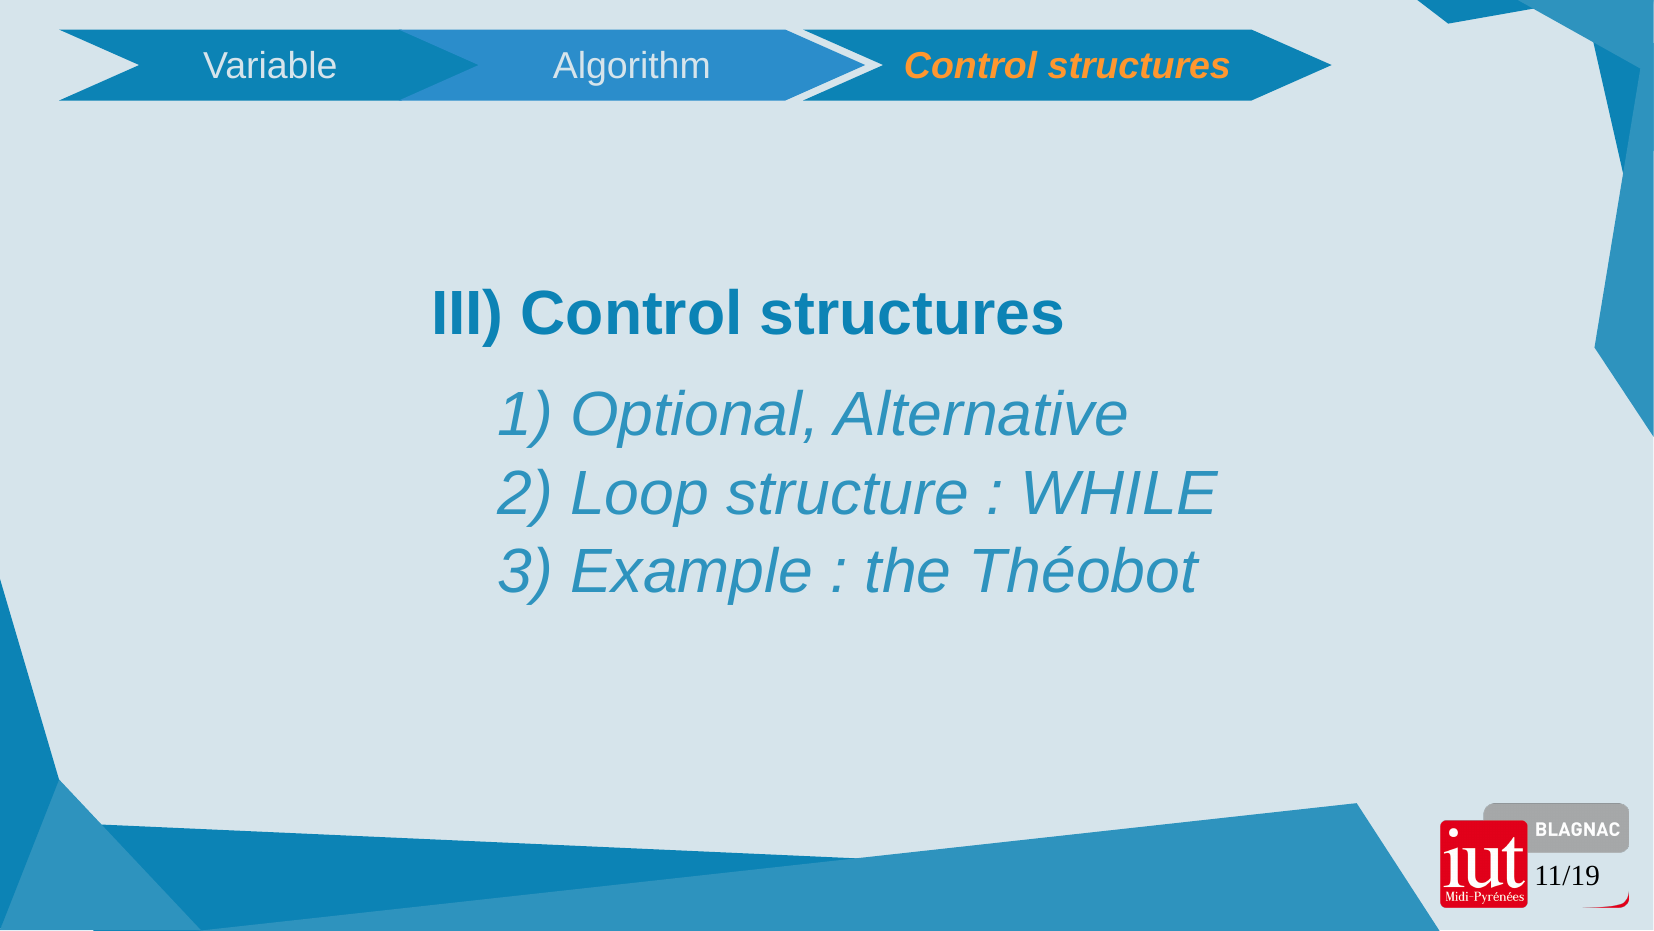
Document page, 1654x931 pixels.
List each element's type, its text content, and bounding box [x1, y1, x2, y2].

text_box Control structures [803, 29, 1332, 101]
text_box Algorithm [398, 29, 866, 101]
picture [1440, 803, 1629, 908]
list III) Control structures 1) Optional, Alternative 2) Loop structure : WHILE 3) Example : the Théobot [431, 278, 1223, 652]
text_box Variable [59, 29, 476, 101]
